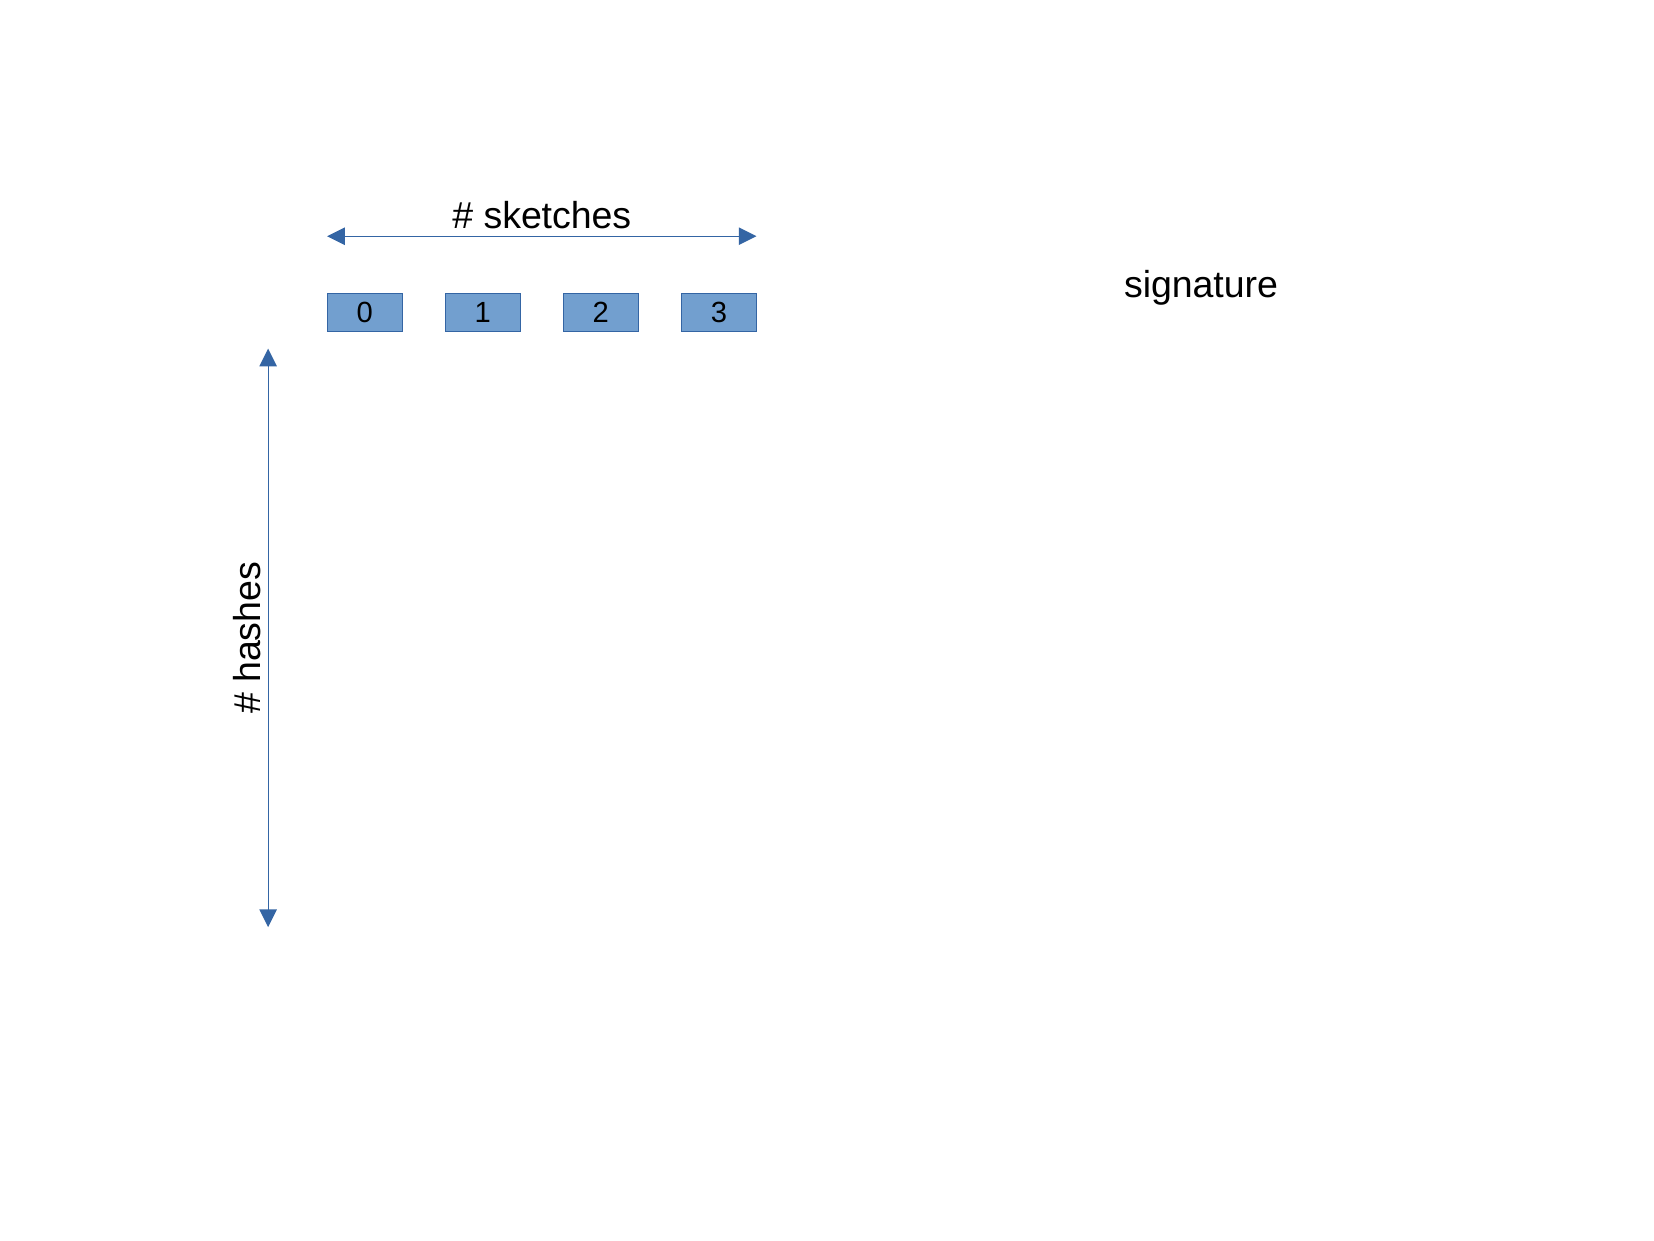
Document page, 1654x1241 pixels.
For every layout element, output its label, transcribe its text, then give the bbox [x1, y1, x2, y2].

text_box 1 [445, 293, 521, 332]
text_box signature [1032, 246, 1370, 322]
text_box 0 [327, 293, 403, 332]
text_box 3 [681, 293, 757, 332]
text_box 2 [563, 293, 639, 332]
